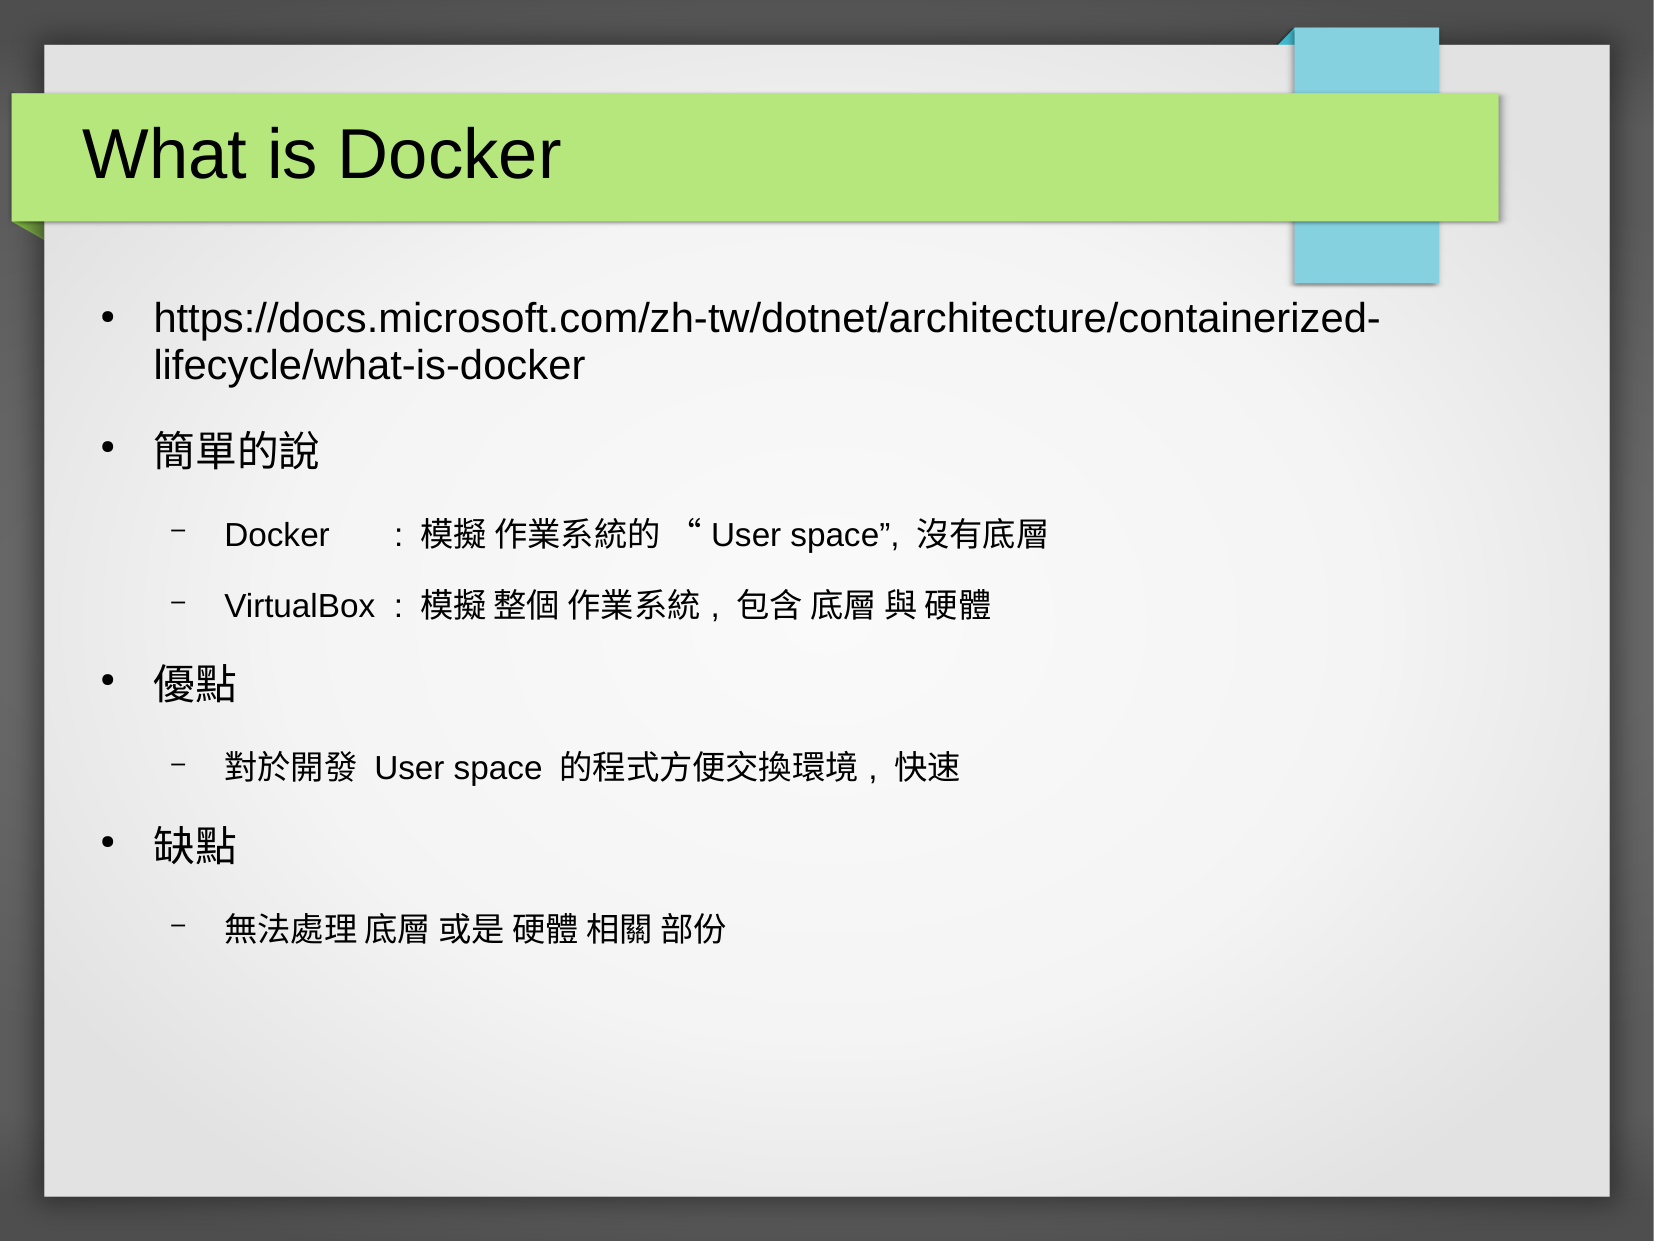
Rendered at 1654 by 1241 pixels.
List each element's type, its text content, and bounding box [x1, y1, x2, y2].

list https://docs.microsoft.com/zh-tw/dotnet/architecture/containerized-lifecycle/what-is-docker 簡單的說 Docker : 模擬 作業系統的 “User space”, 沒有底層 VirtualBox : 模擬 整個 作業系統, 包含 底層 與 硬體 優點 對於開發 User space 的程式方便交換環境, 快速 缺點 無法處理 底層 或是 硬體 相關 部份 [82, 295, 1571, 1015]
picture [0, 0, 1654, 1241]
title What is Docker [82, 94, 1264, 213]
